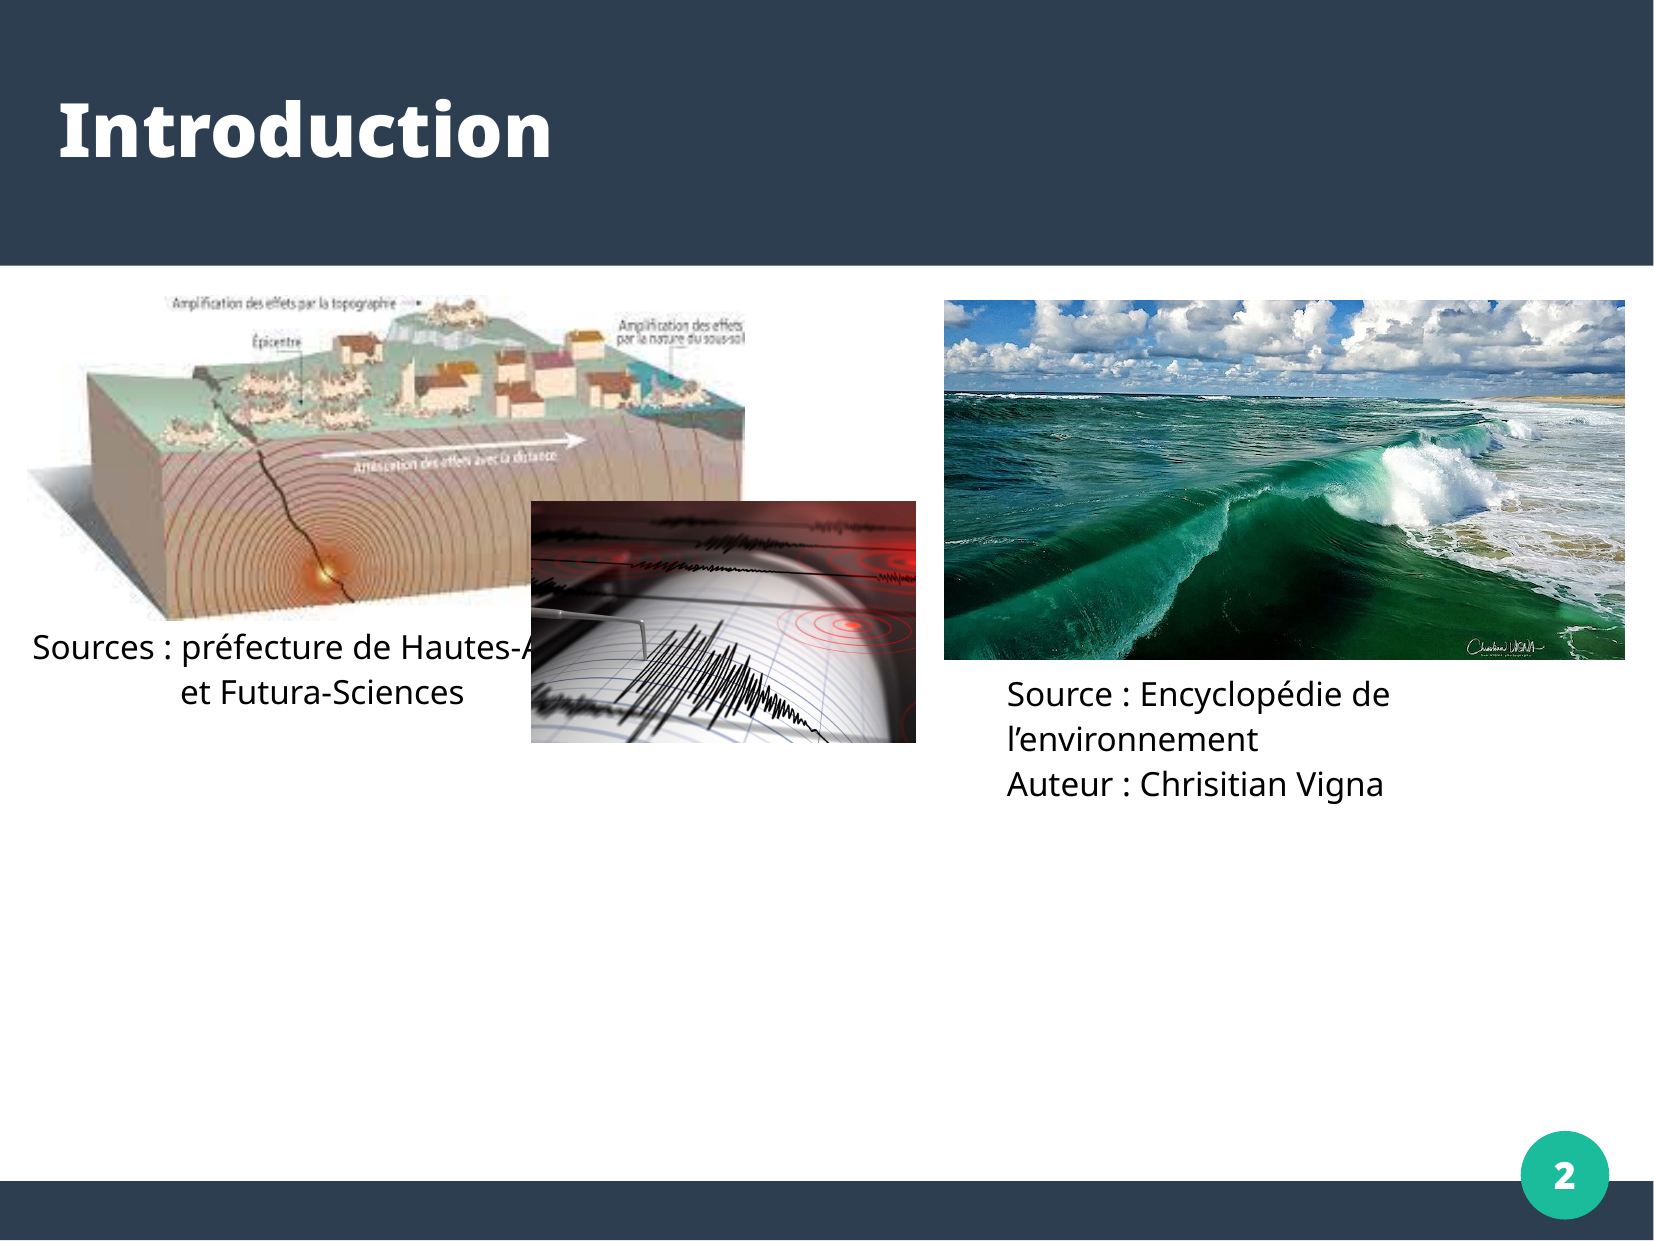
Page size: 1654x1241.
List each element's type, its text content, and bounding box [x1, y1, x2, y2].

picture [27, 295, 916, 743]
title Introduction [59, 49, 1595, 207]
picture [944, 300, 1625, 660]
text_box Source : Encyclopédie de l’environnement Auteur : Chrisitian Vigna [992, 663, 1642, 762]
text_box Sources : préfecture de Hautes-Alpes et Futura-Sciences [17, 616, 531, 715]
